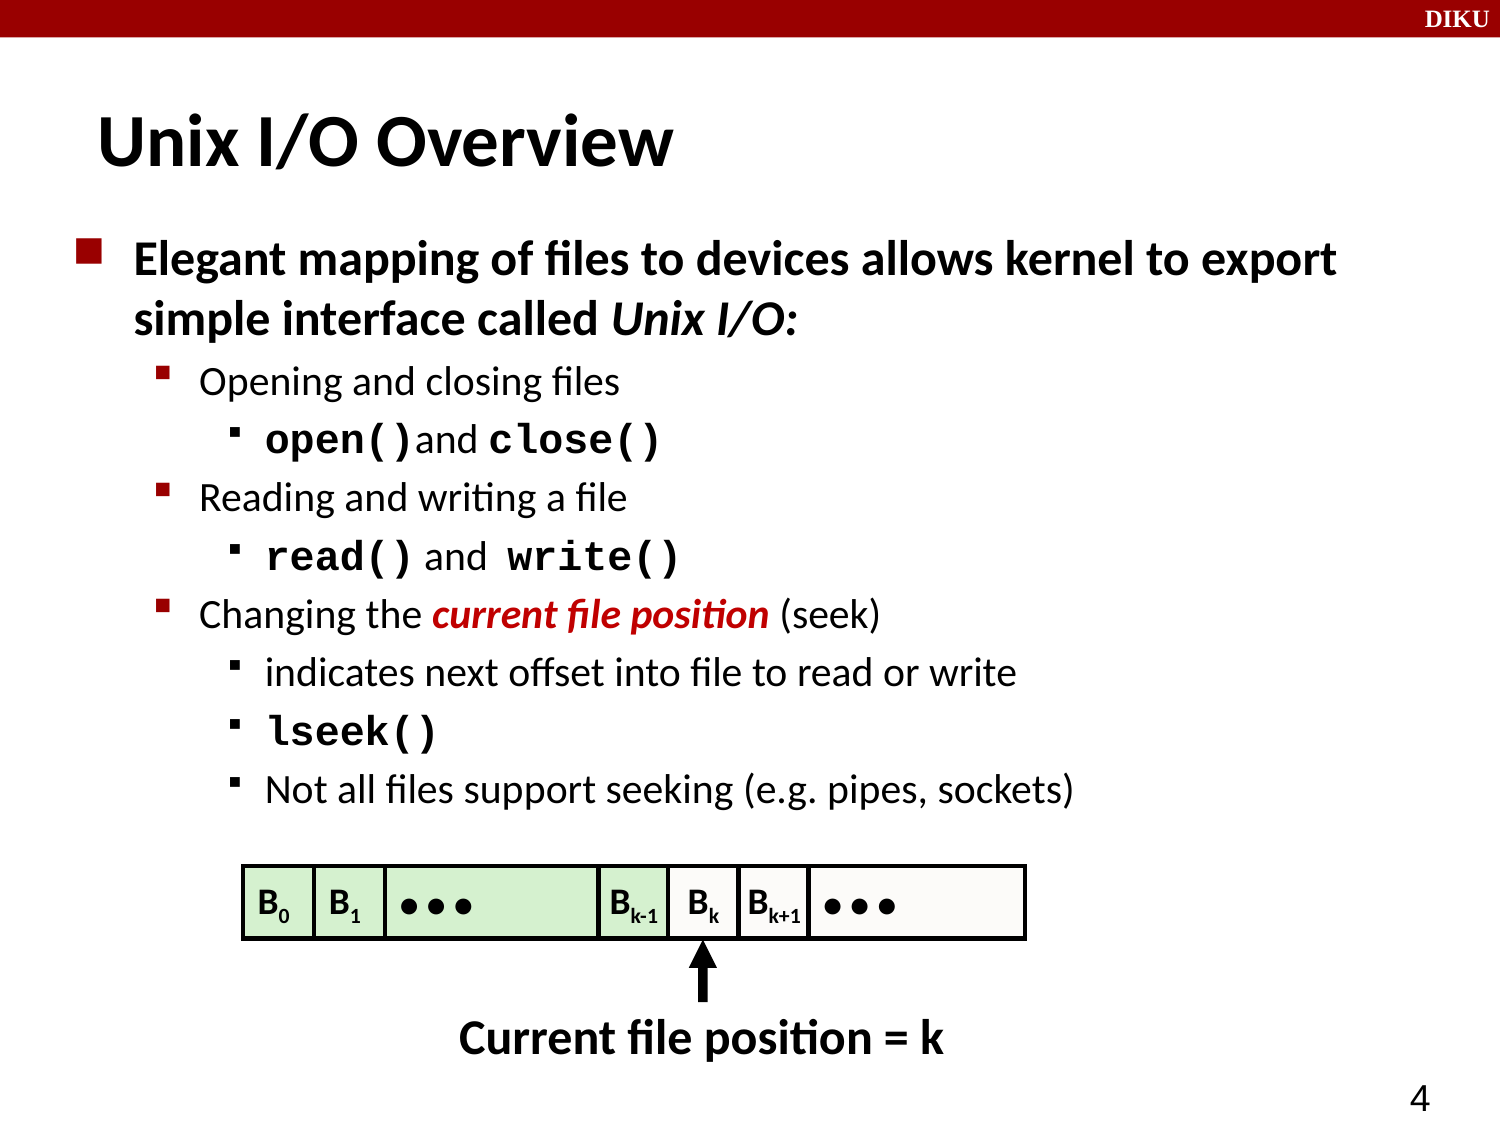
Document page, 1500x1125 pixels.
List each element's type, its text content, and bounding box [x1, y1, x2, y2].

text_box B1 [313, 866, 385, 939]
text_box Current file position = k [444, 996, 960, 1072]
text_box Unix I/O Overview [82, 71, 1500, 200]
text_box • • • [808, 866, 1025, 939]
text_box Elegant mapping of files to devices allows kernel to export simple interface called Unix I/O: Opening and closing files open()and close() Reading and writing a file read() and write() Changing the current file position (seek) indicates next offset into file to read or write lseek() Not all files support seeking (e.g. pipes, sockets) [62, 217, 1426, 1038]
text_box Bk+1 [738, 865, 810, 939]
text_box Bk [667, 866, 738, 939]
text_box Bk-1 [598, 866, 667, 939]
text_box B0 [242, 866, 313, 939]
text_box • • • [385, 866, 598, 939]
